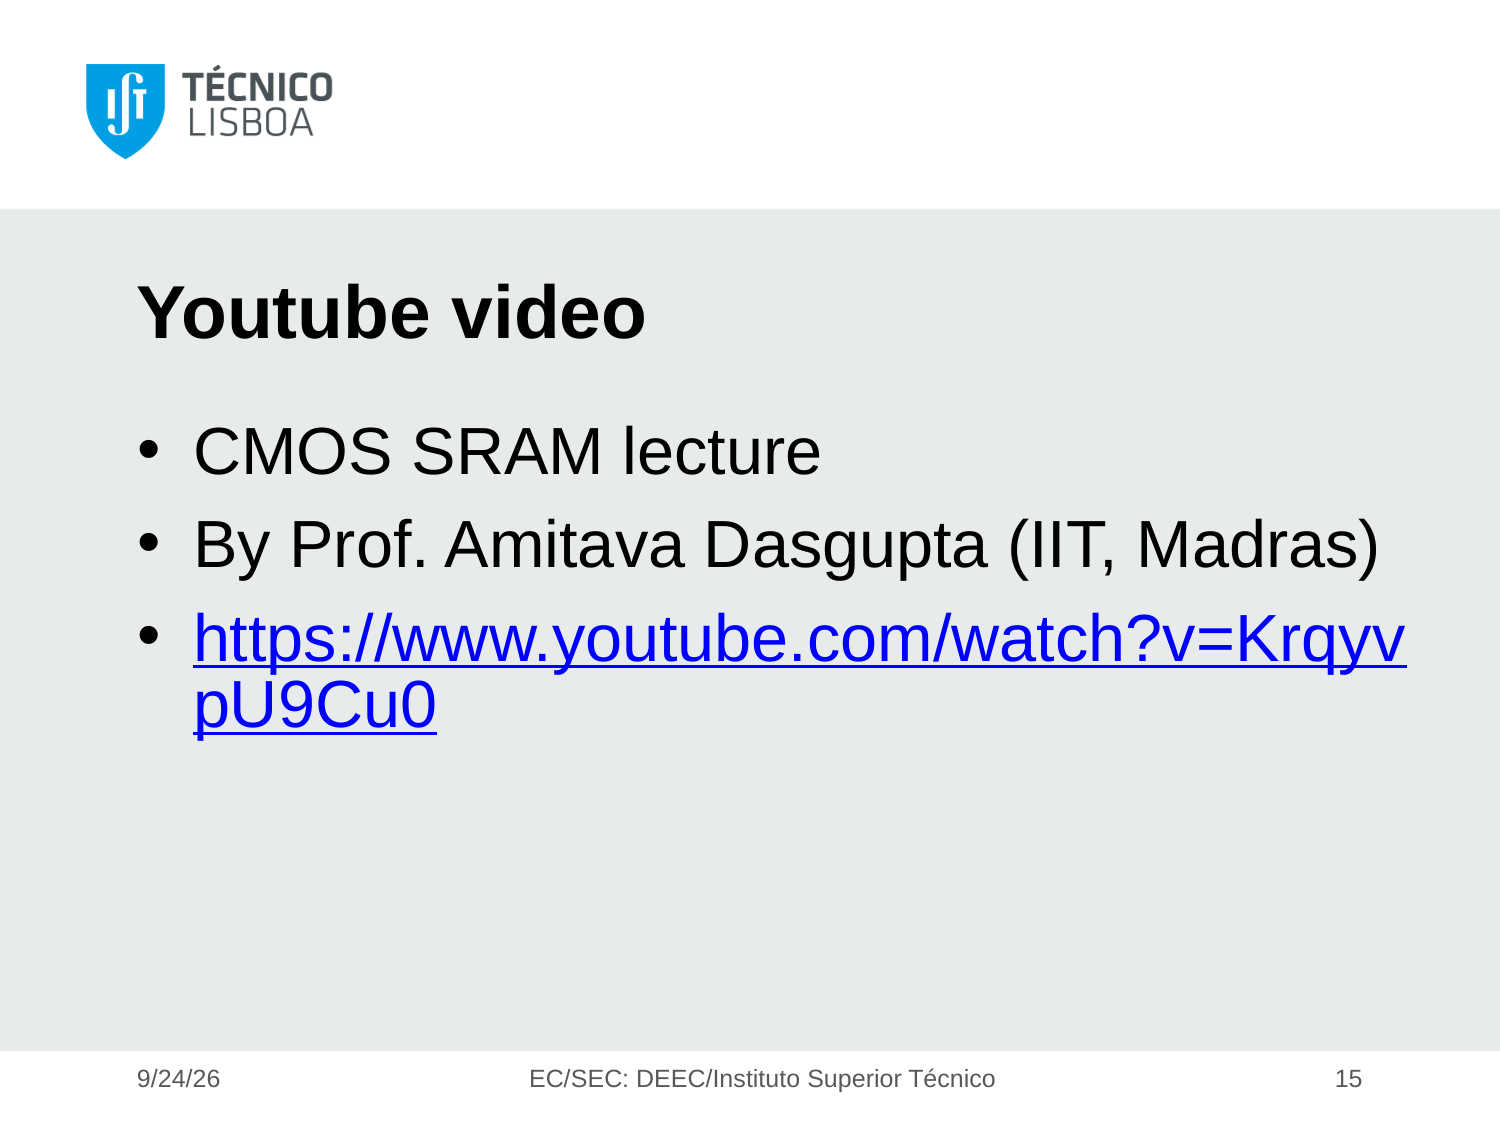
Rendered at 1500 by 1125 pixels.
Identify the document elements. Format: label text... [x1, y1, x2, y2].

slide_number <number> [1077, 1052, 1378, 1103]
footer EC/SEC: DEEC/Instituto Superior Técnico [512, 1052, 1021, 1103]
slide_number 11/29/18 [121, 1052, 425, 1103]
title Youtube video [121, 237, 1378, 381]
picture [0, 0, 1500, 1125]
list CMOS SRAM lecture By Prof. Amitava Dasgupta (IIT, Madras) https://www.youtube.com/watch?v=KrqyvpU9Cu0 [121, 400, 1446, 1005]
